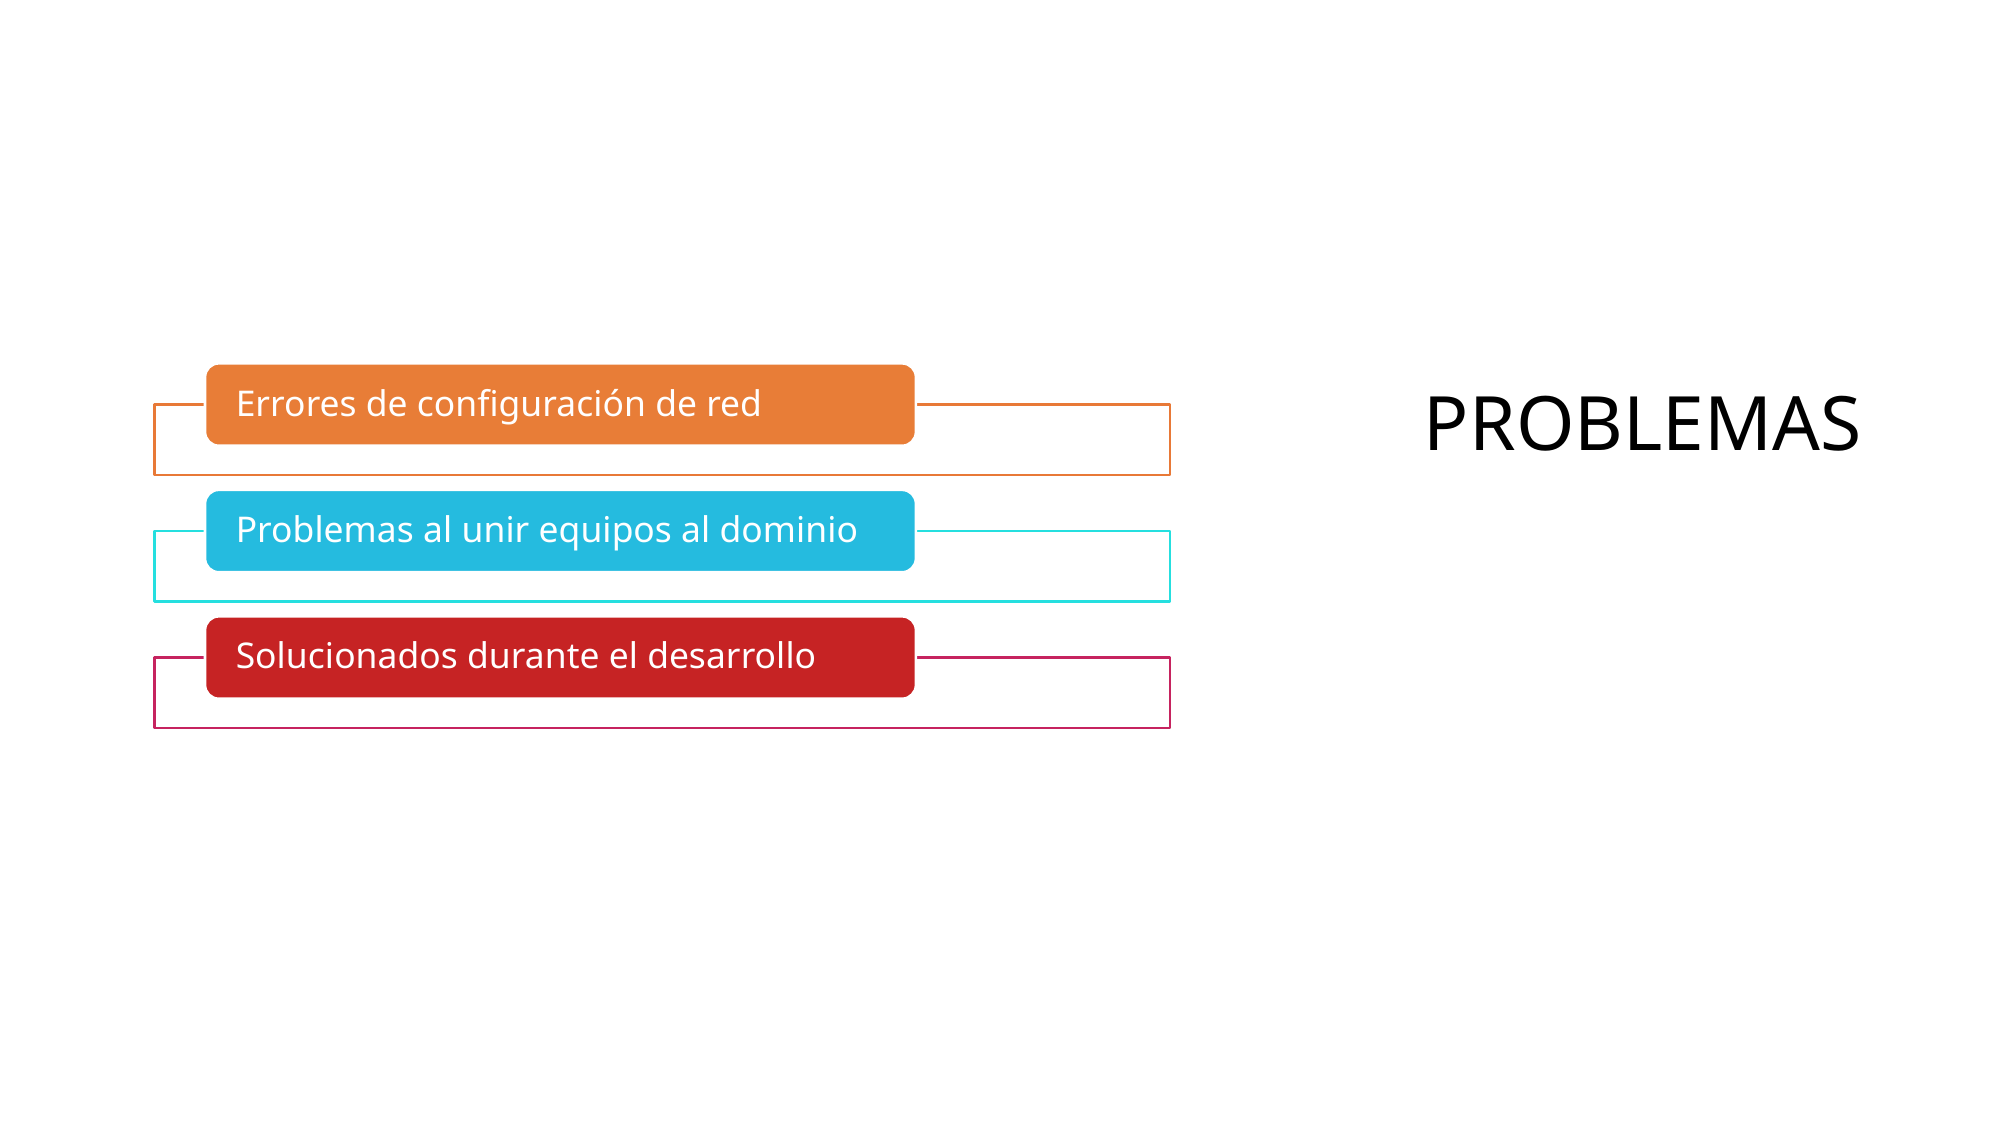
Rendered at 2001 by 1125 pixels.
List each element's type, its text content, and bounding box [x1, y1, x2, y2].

text_box Problemas al unir equipos al dominio [205, 489, 916, 573]
text_box Solucionados durante el desarrollo [205, 616, 916, 699]
text_box Errores de configuración de red [205, 363, 916, 446]
text_box [154, 658, 1170, 728]
title PROBLEMAS [1408, 154, 1909, 688]
text_box [154, 531, 1170, 601]
text_box [154, 405, 1170, 475]
